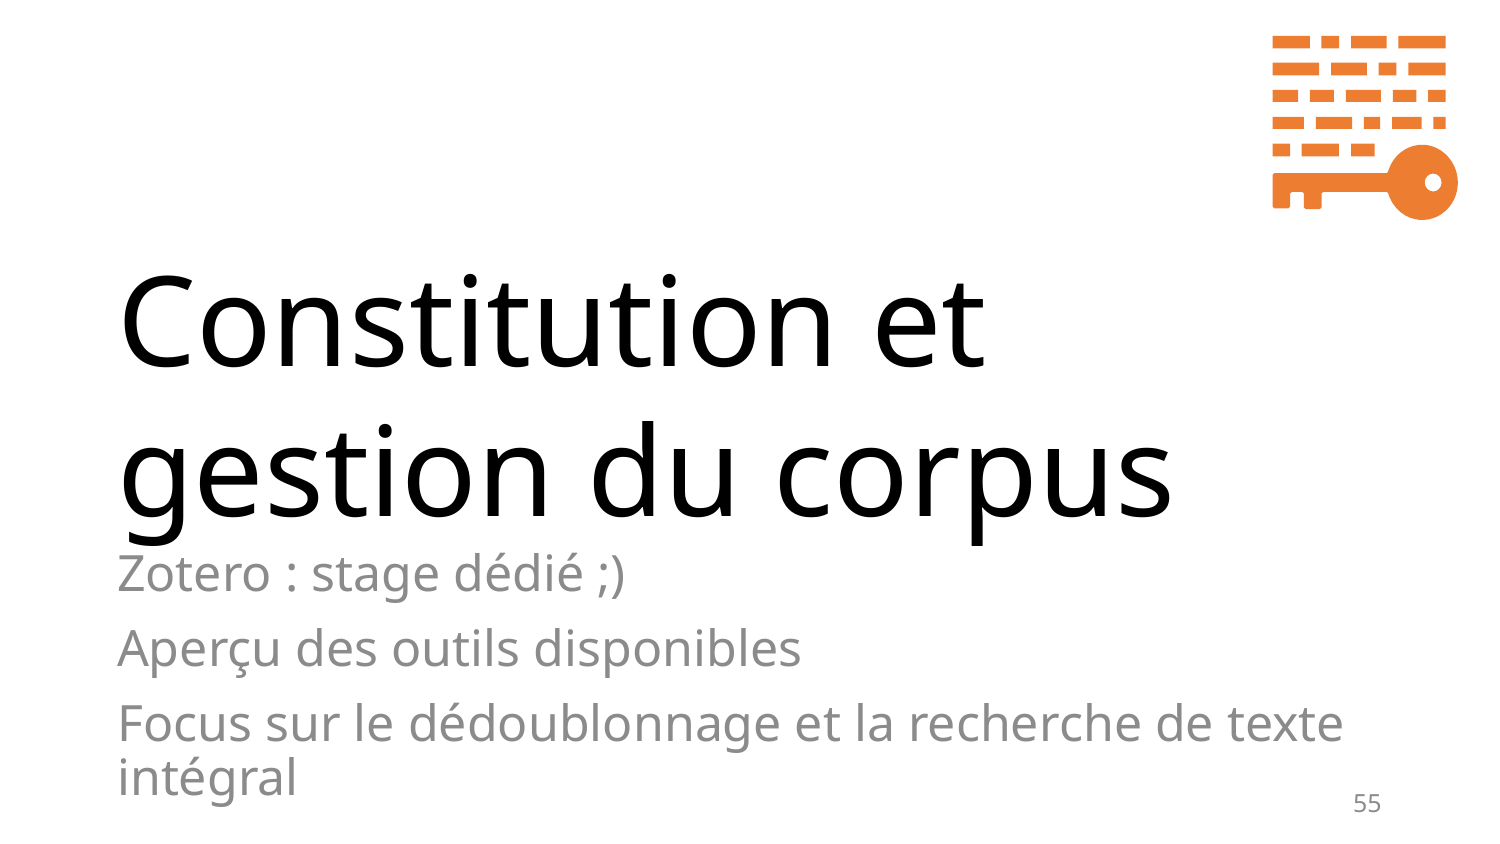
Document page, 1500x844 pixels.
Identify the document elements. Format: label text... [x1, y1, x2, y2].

text_box [1392, 116, 1422, 129]
title Constitution et gestion du corpus [102, 198, 1396, 540]
text_box [1309, 89, 1334, 102]
text_box [1398, 35, 1446, 49]
text_box [1272, 89, 1299, 102]
text_box [1428, 89, 1446, 102]
text_box [1351, 143, 1375, 157]
list Zotero : stage dédié ;) Aperçu des outils disponibles Focus sur le dédoublonnage et la recherche de texte intégral [102, 540, 1396, 777]
text_box [1301, 143, 1339, 157]
text_box [1351, 35, 1387, 49]
text_box [1331, 62, 1367, 76]
text_box [1272, 116, 1304, 129]
text_box [1408, 62, 1446, 76]
text_box [1272, 143, 1291, 157]
text_box [1315, 116, 1353, 129]
text_box [1363, 116, 1381, 129]
text_box [1345, 89, 1381, 102]
text_box [1321, 35, 1340, 49]
text_box [1392, 89, 1417, 102]
text_box [1272, 35, 1310, 49]
text_box [1272, 62, 1320, 76]
text_box [1433, 116, 1446, 129]
text_box [1272, 144, 1458, 220]
text_box [1378, 62, 1397, 76]
